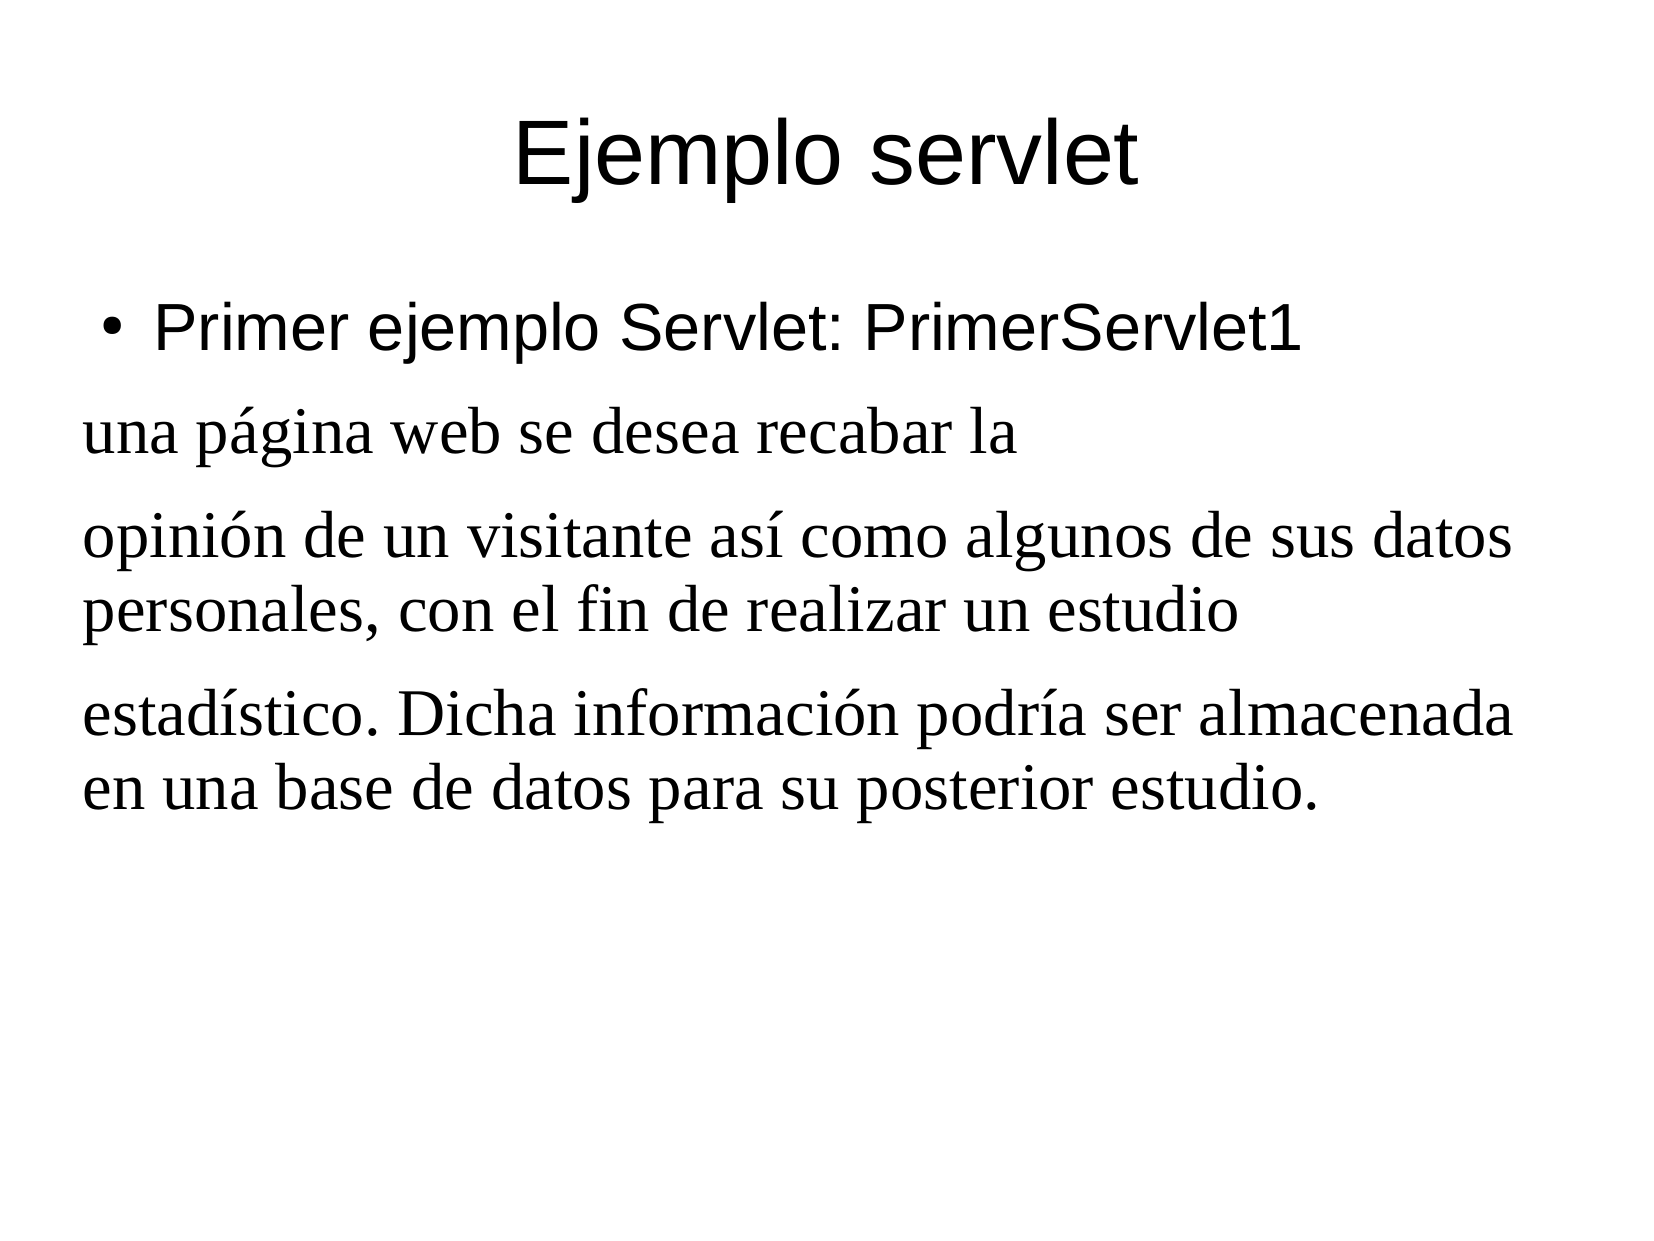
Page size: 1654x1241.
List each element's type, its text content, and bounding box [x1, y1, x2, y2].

title Ejemplo servlet [82, 49, 1571, 257]
list Primer ejemplo Servlet: PrimerServlet1 una página web se desea recabar la opinión de un visitante así como algunos de sus datos personales, con el fin de realizar un estudio estadístico. Dicha información podría ser almacenada en una base de datos para su posterior estudio. [82, 290, 1571, 1109]
